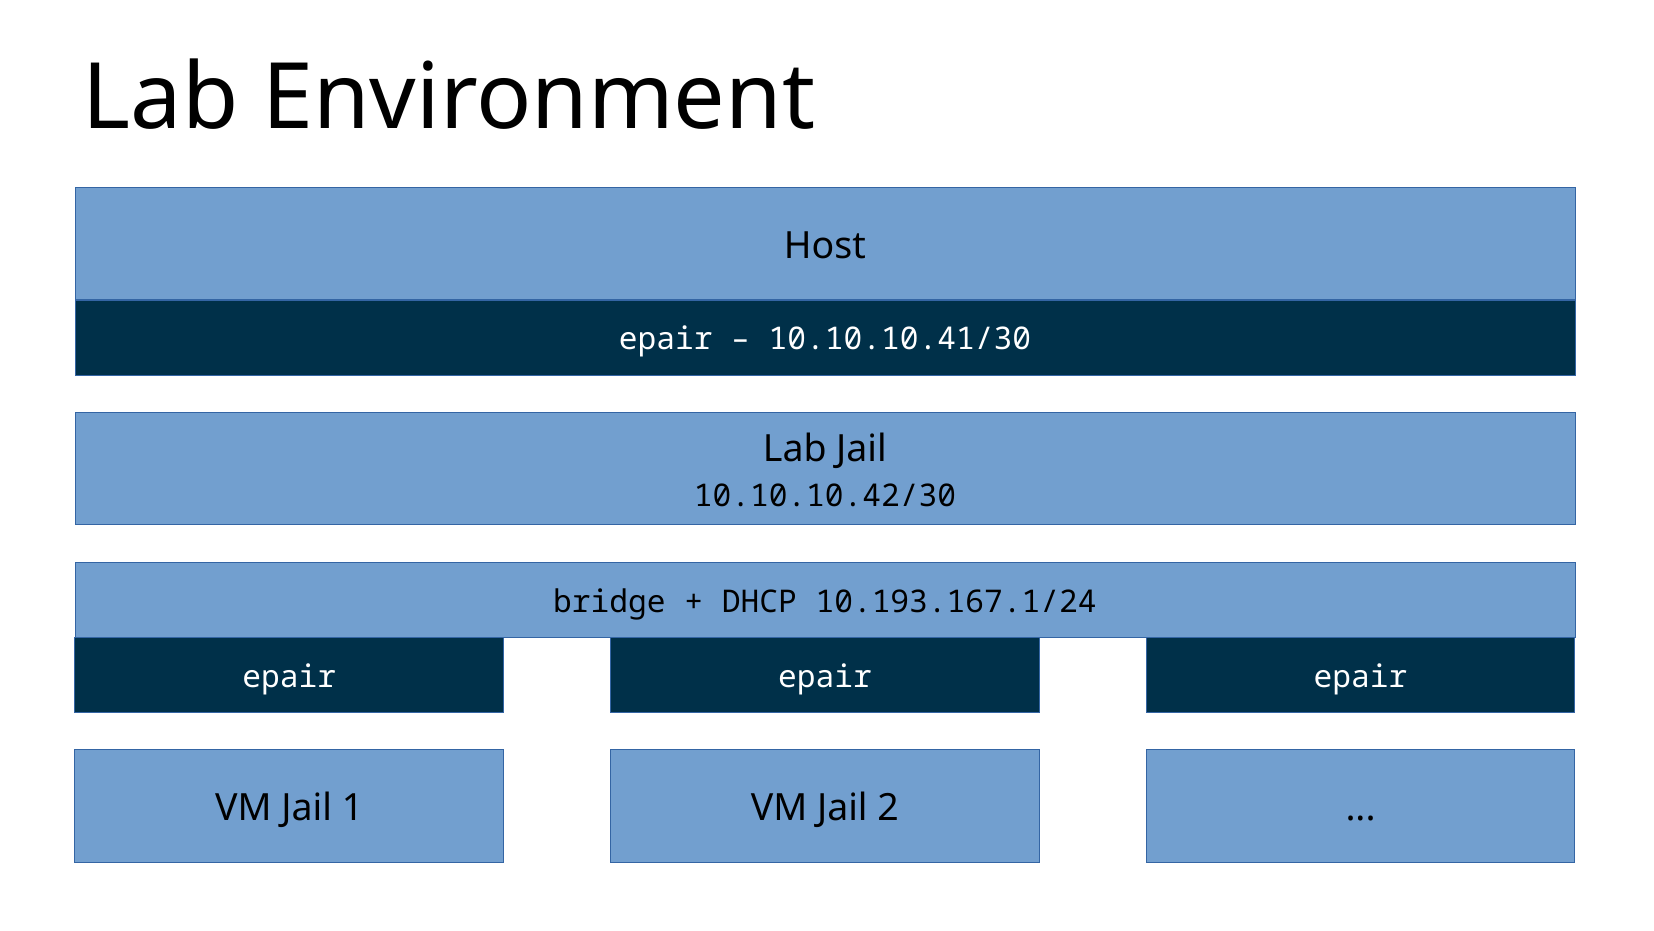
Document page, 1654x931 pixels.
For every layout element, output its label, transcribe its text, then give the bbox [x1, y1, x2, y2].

text_box epair – 10.10.10.41/30 [75, 300, 1576, 376]
text_box VM Jail 1 [74, 749, 504, 863]
text_box Host [75, 187, 1576, 300]
text_box VM Jail 2 [610, 749, 1040, 863]
text_box epair [610, 637, 1040, 713]
text_box bridge + DHCP 10.193.167.1/24 [75, 562, 1576, 638]
text_box Lab Jail 10.10.10.42/30 [75, 412, 1576, 525]
text_box ... [1146, 749, 1575, 863]
title Lab Environment [82, 37, 1571, 150]
text_box epair [74, 637, 504, 713]
text_box epair [1146, 637, 1575, 713]
